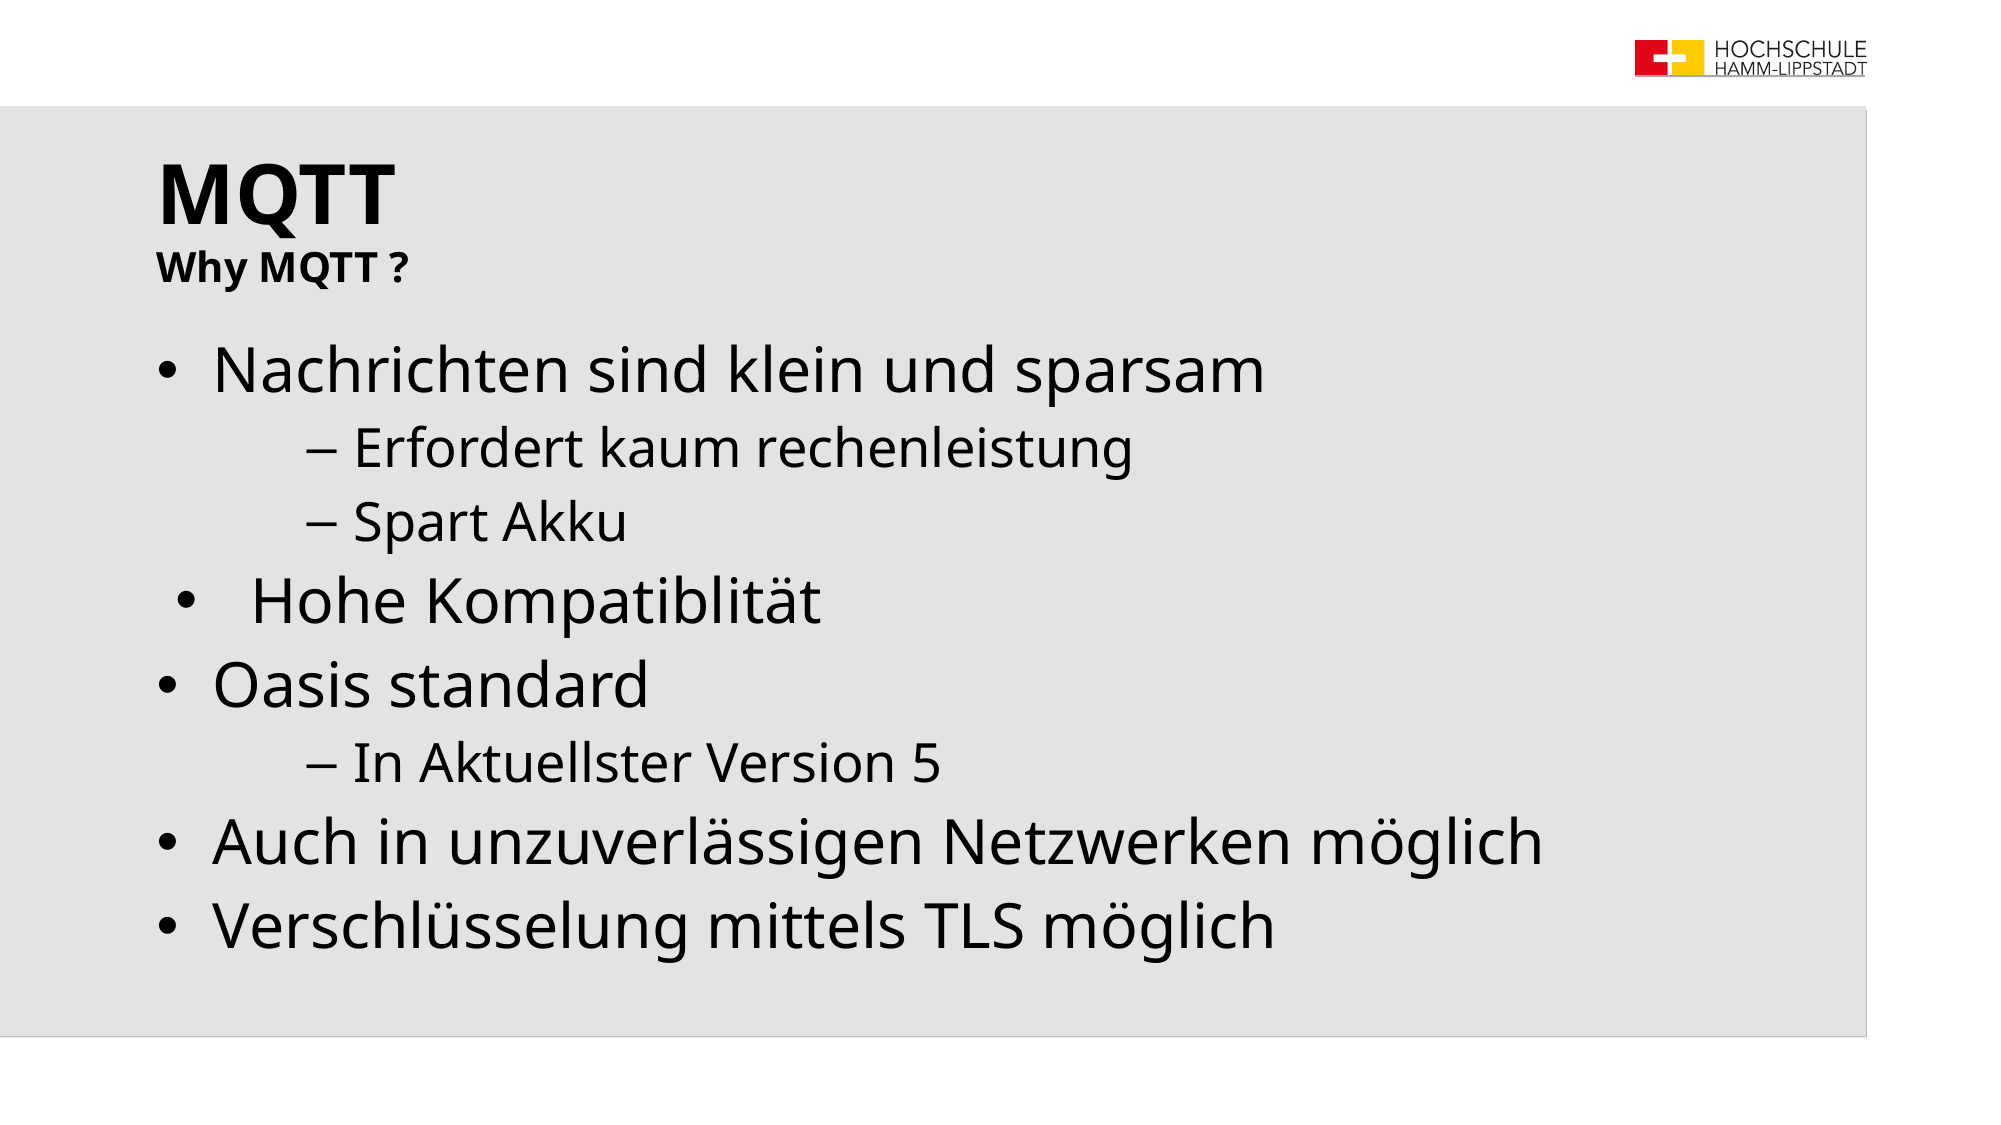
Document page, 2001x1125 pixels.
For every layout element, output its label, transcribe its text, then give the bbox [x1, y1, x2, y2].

title MQTT Why MQTT ? [141, 122, 1821, 310]
list Nachrichten sind klein und sparsam Erfordert kaum rechenleistung Spart Akku Hohe Kompatiblität Oasis standard In Aktuellster Version 5 Auch in unzuverlässigen Netzwerken möglich Verschlüsselung mittels TLS möglich [141, 331, 1821, 1005]
